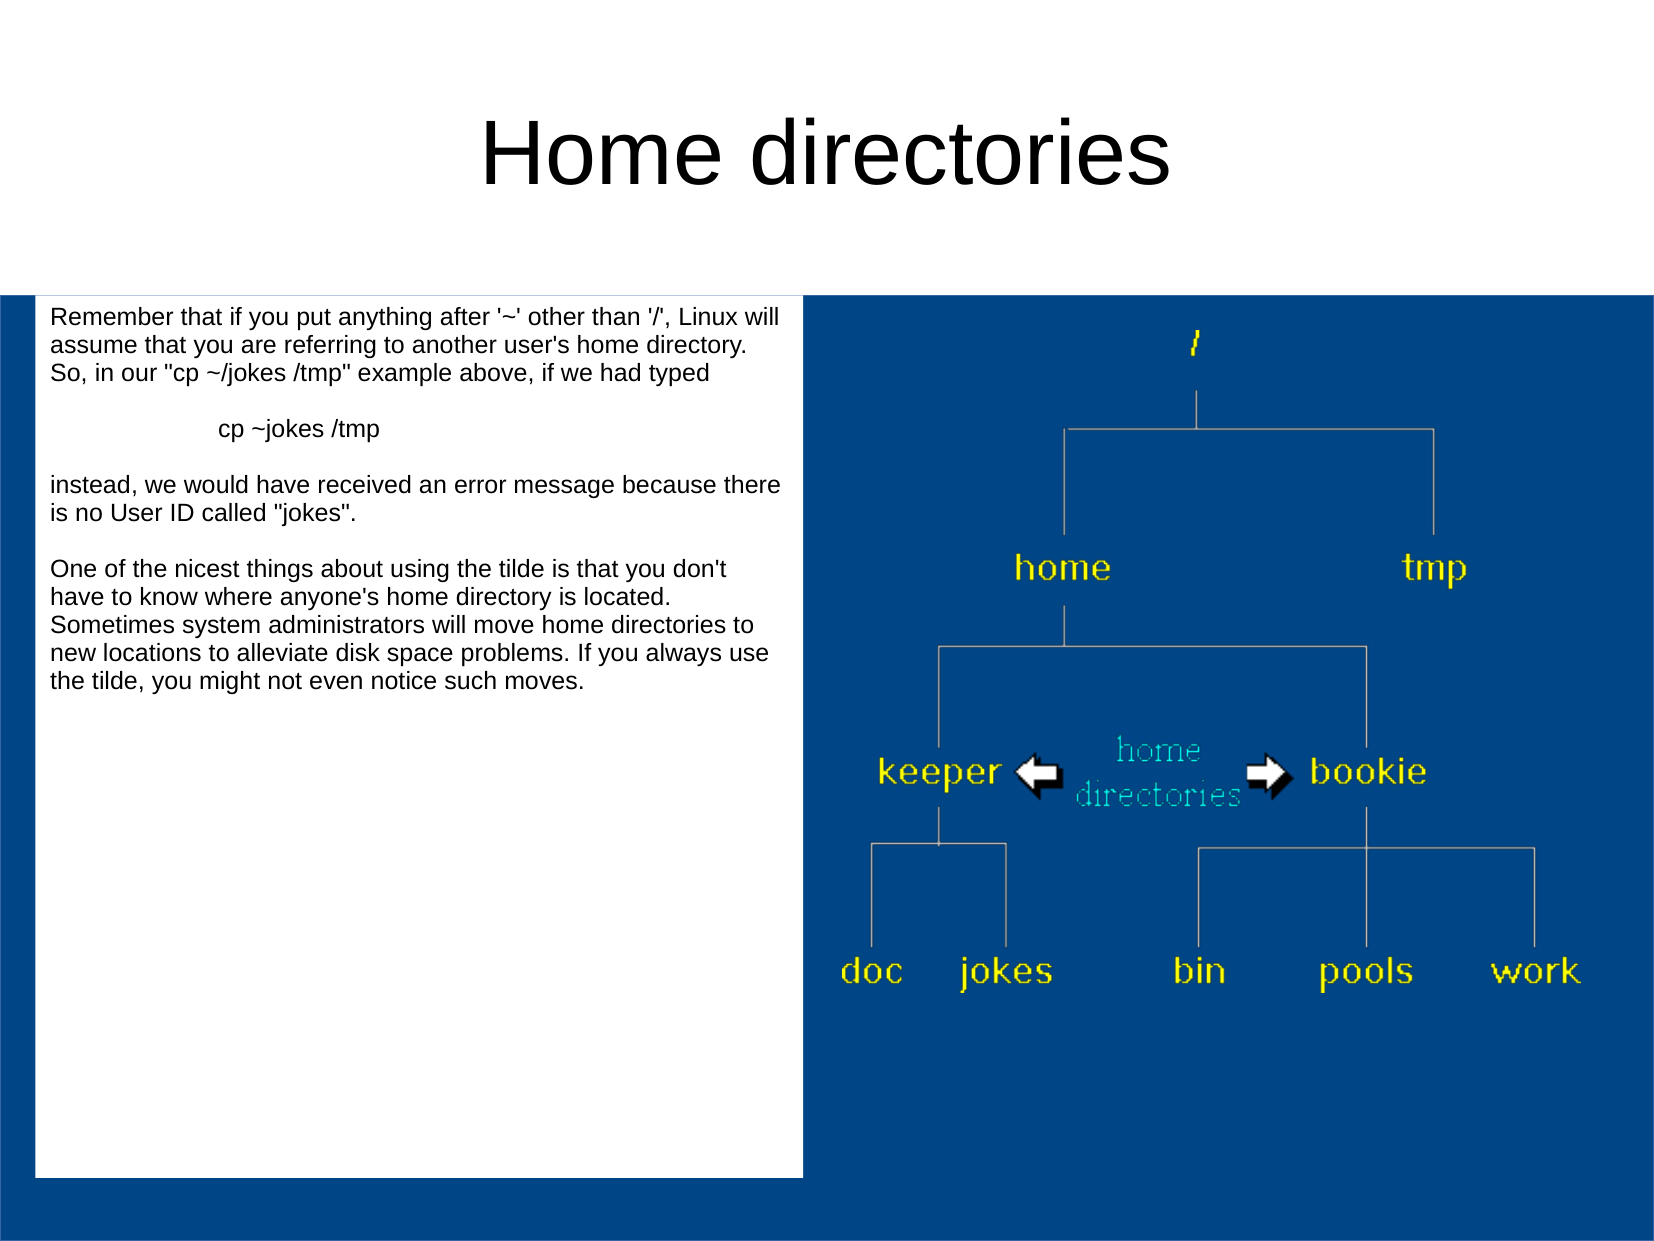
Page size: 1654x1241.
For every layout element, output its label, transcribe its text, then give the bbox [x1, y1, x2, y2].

text_box [0, 295, 1654, 1241]
text_box Remember that if you put anything after '~' other than '/', Linux will assume that you are referring to another user's home directory. So, in our "cp ~/jokes /tmp" example above, if we had typed cp ~jokes /tmp instead, we would have received an error message because there is no User ID called "jokes". One of the nicest things about using the tilde is that you don't have to know where anyone's home directory is located. Sometimes system administrators will move home directories to new locations to alleviate disk space problems. If you always use the tilde, you might not even notice such moves. [35, 295, 804, 1178]
picture [842, 330, 1581, 993]
title Home directories [82, 49, 1571, 257]
